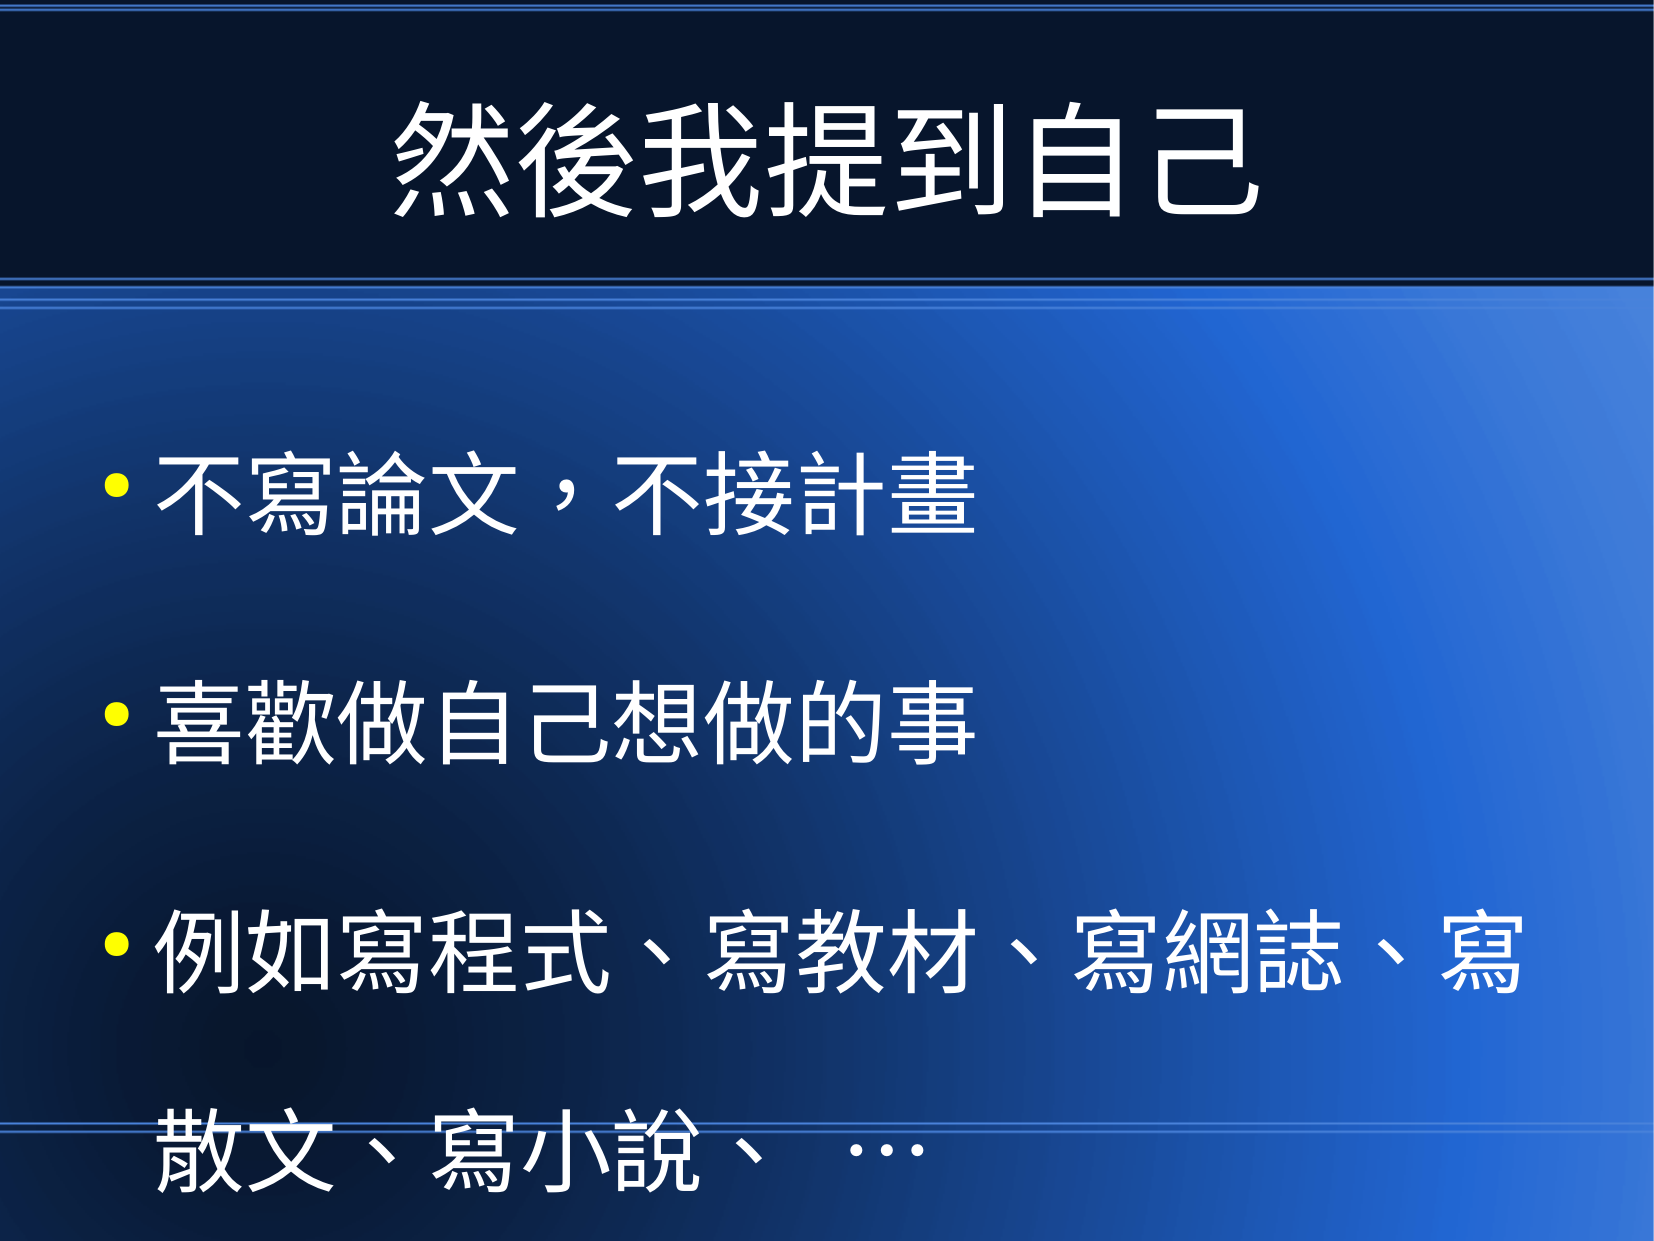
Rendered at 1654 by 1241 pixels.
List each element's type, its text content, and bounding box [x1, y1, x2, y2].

title 然後我提到自己 [82, 49, 1571, 257]
picture [0, 0, 1654, 1241]
list 不寫論文，不接計畫 喜歡做自己想做的事 例如寫程式、寫教材、寫網誌、寫散文、寫小說、 … [82, 355, 1571, 1241]
